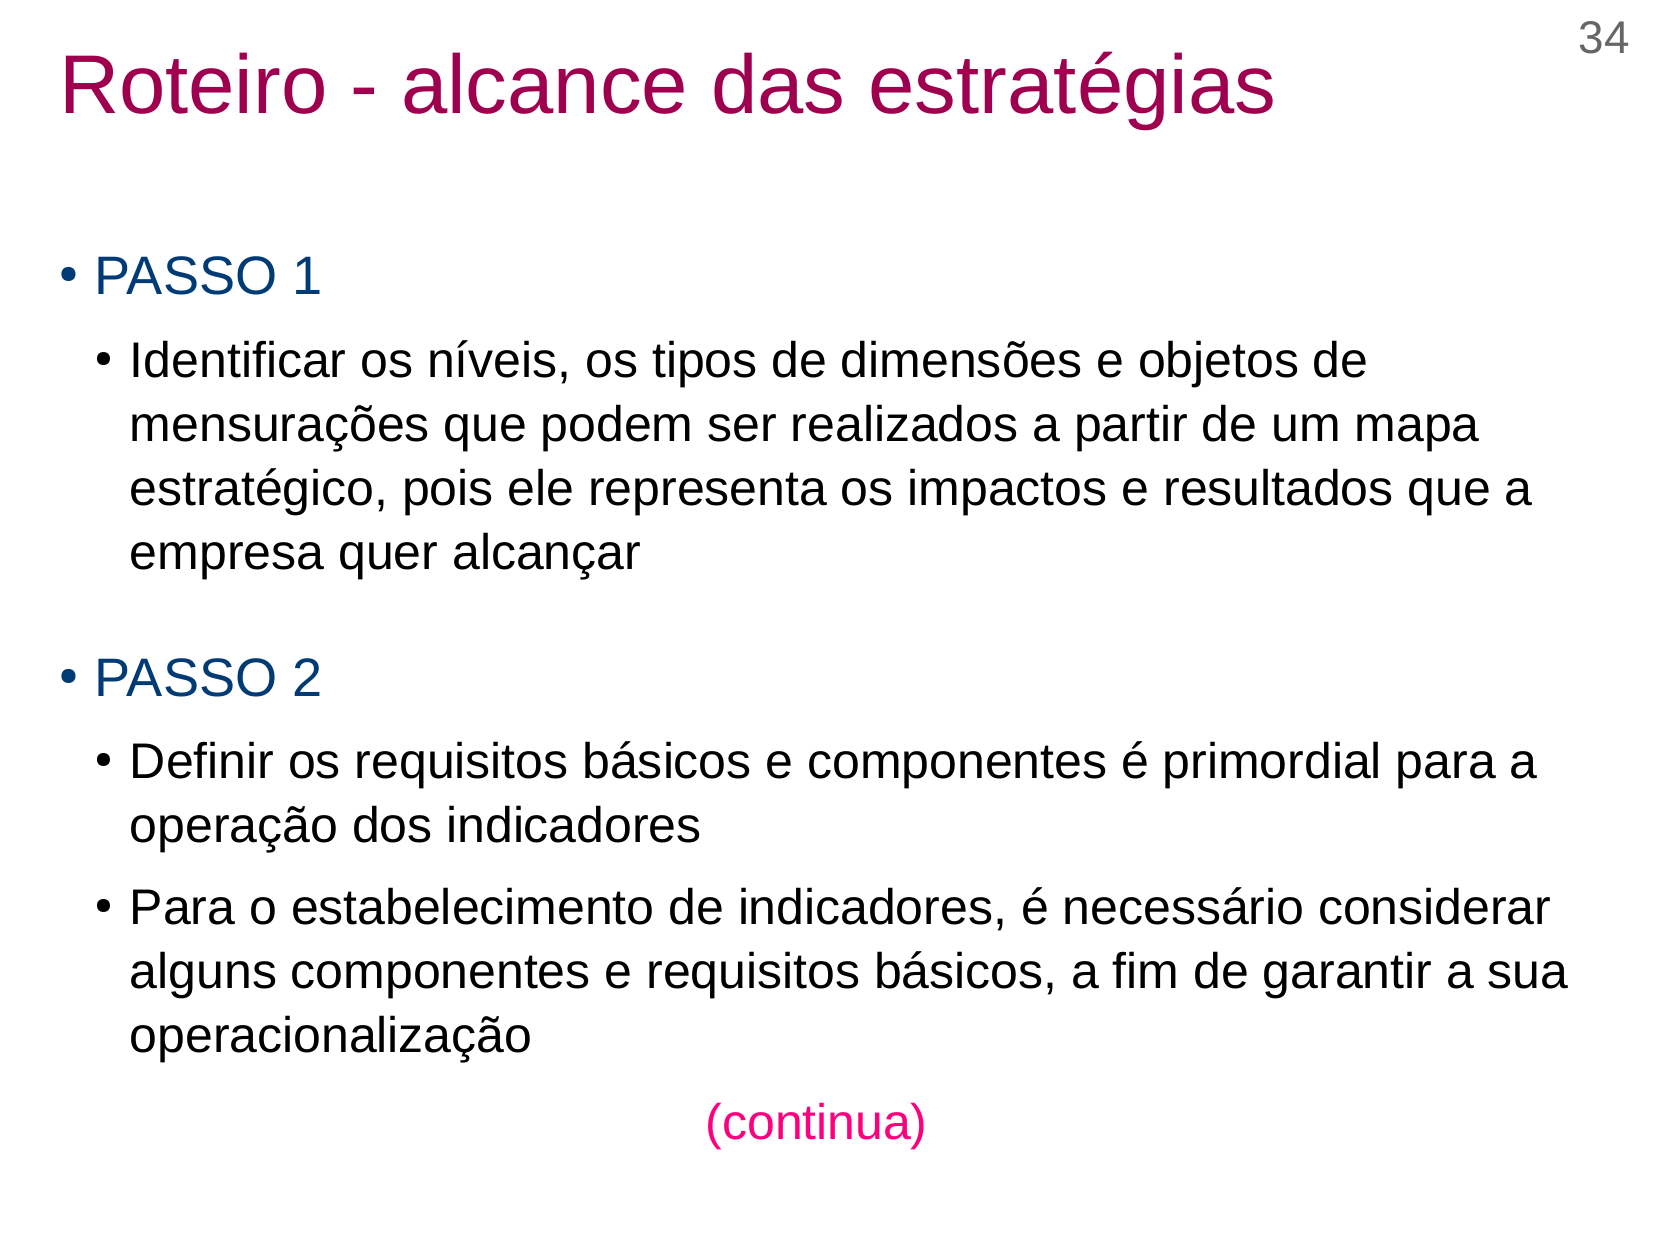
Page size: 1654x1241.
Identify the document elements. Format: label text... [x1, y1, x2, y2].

title Roteiro - alcance das estratégias [59, 29, 1595, 148]
list PASSO 1 Identificar os níveis, os tipos de dimensões e objetos de mensurações que podem ser realizados a partir de um mapa estratégico, pois ele representa os impactos e resultados que a empresa quer alcançar PASSO 2 Definir os requisitos básicos e componentes é primordial para a operação dos indicadores Para o estabelecimento de indicadores, é necessário considerar alguns componentes e requisitos básicos, a fim de garantir a sua operacionalização [59, 236, 1595, 1211]
text_box (continua) [690, 1086, 943, 1158]
